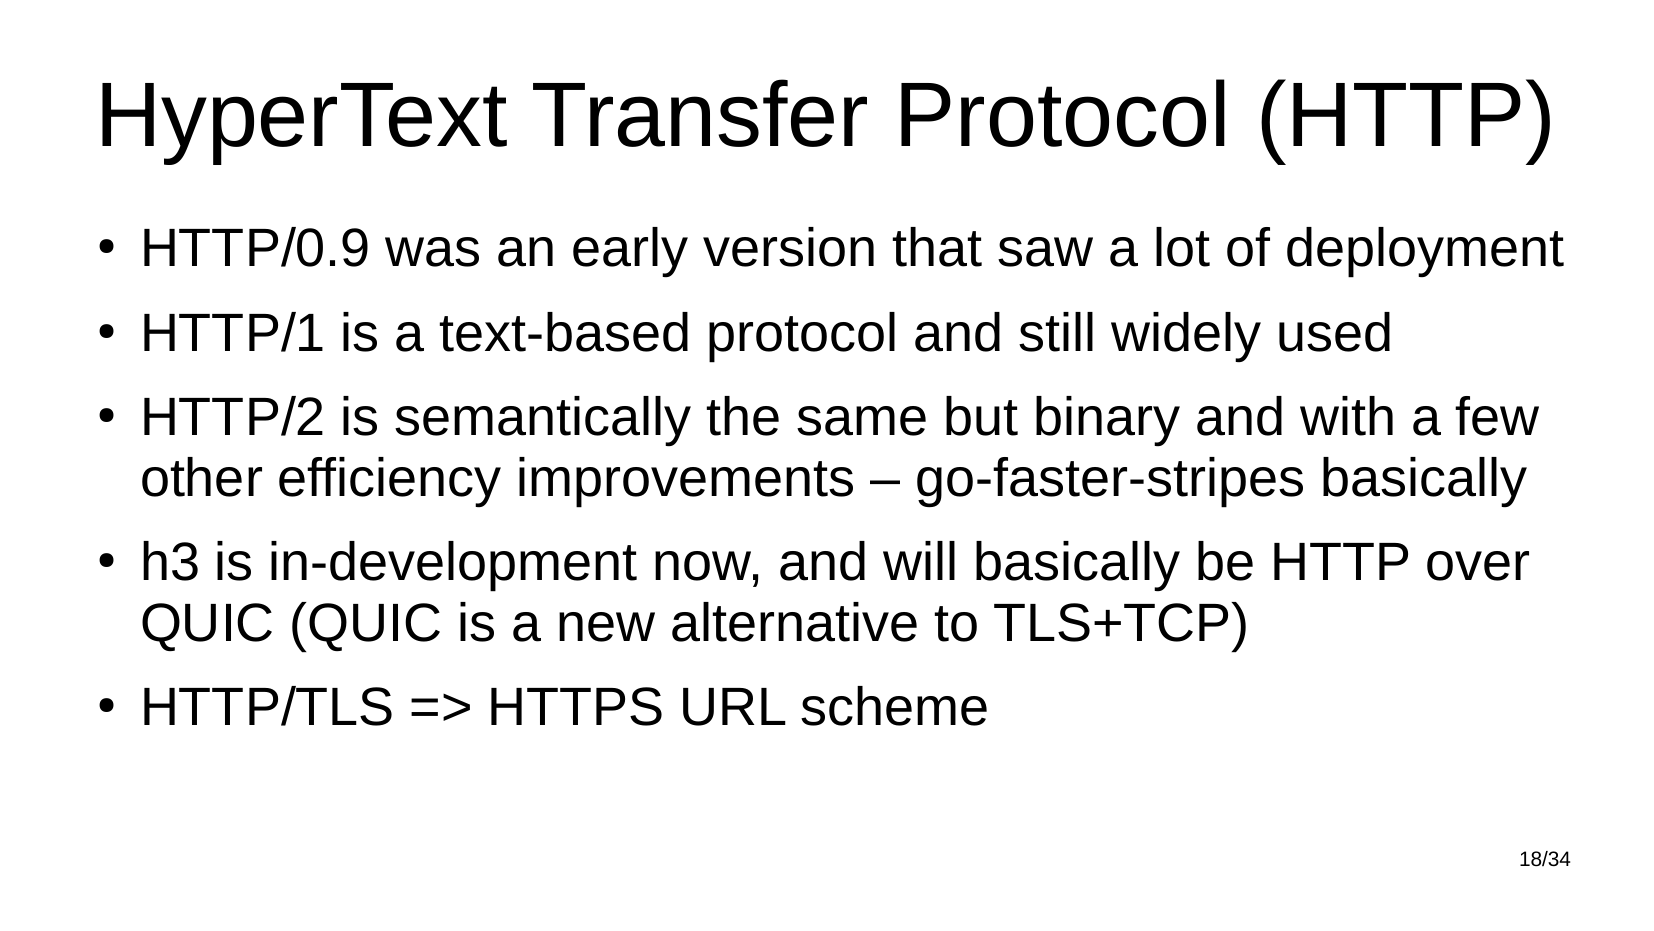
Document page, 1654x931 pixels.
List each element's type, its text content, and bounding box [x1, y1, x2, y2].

list HTTP/0.9 was an early version that saw a lot of deployment HTTP/1 is a text-based protocol and still widely used HTTP/2 is semantically the same but binary and with a few other efficiency improvements – go-faster-stripes basically h3 is in-development now, and will basically be HTTP over QUIC (QUIC is a new alternative to TLS+TCP) HTTP/TLS => HTTPS URL scheme [82, 217, 1571, 758]
title HyperText Transfer Protocol (HTTP) [82, 37, 1571, 193]
